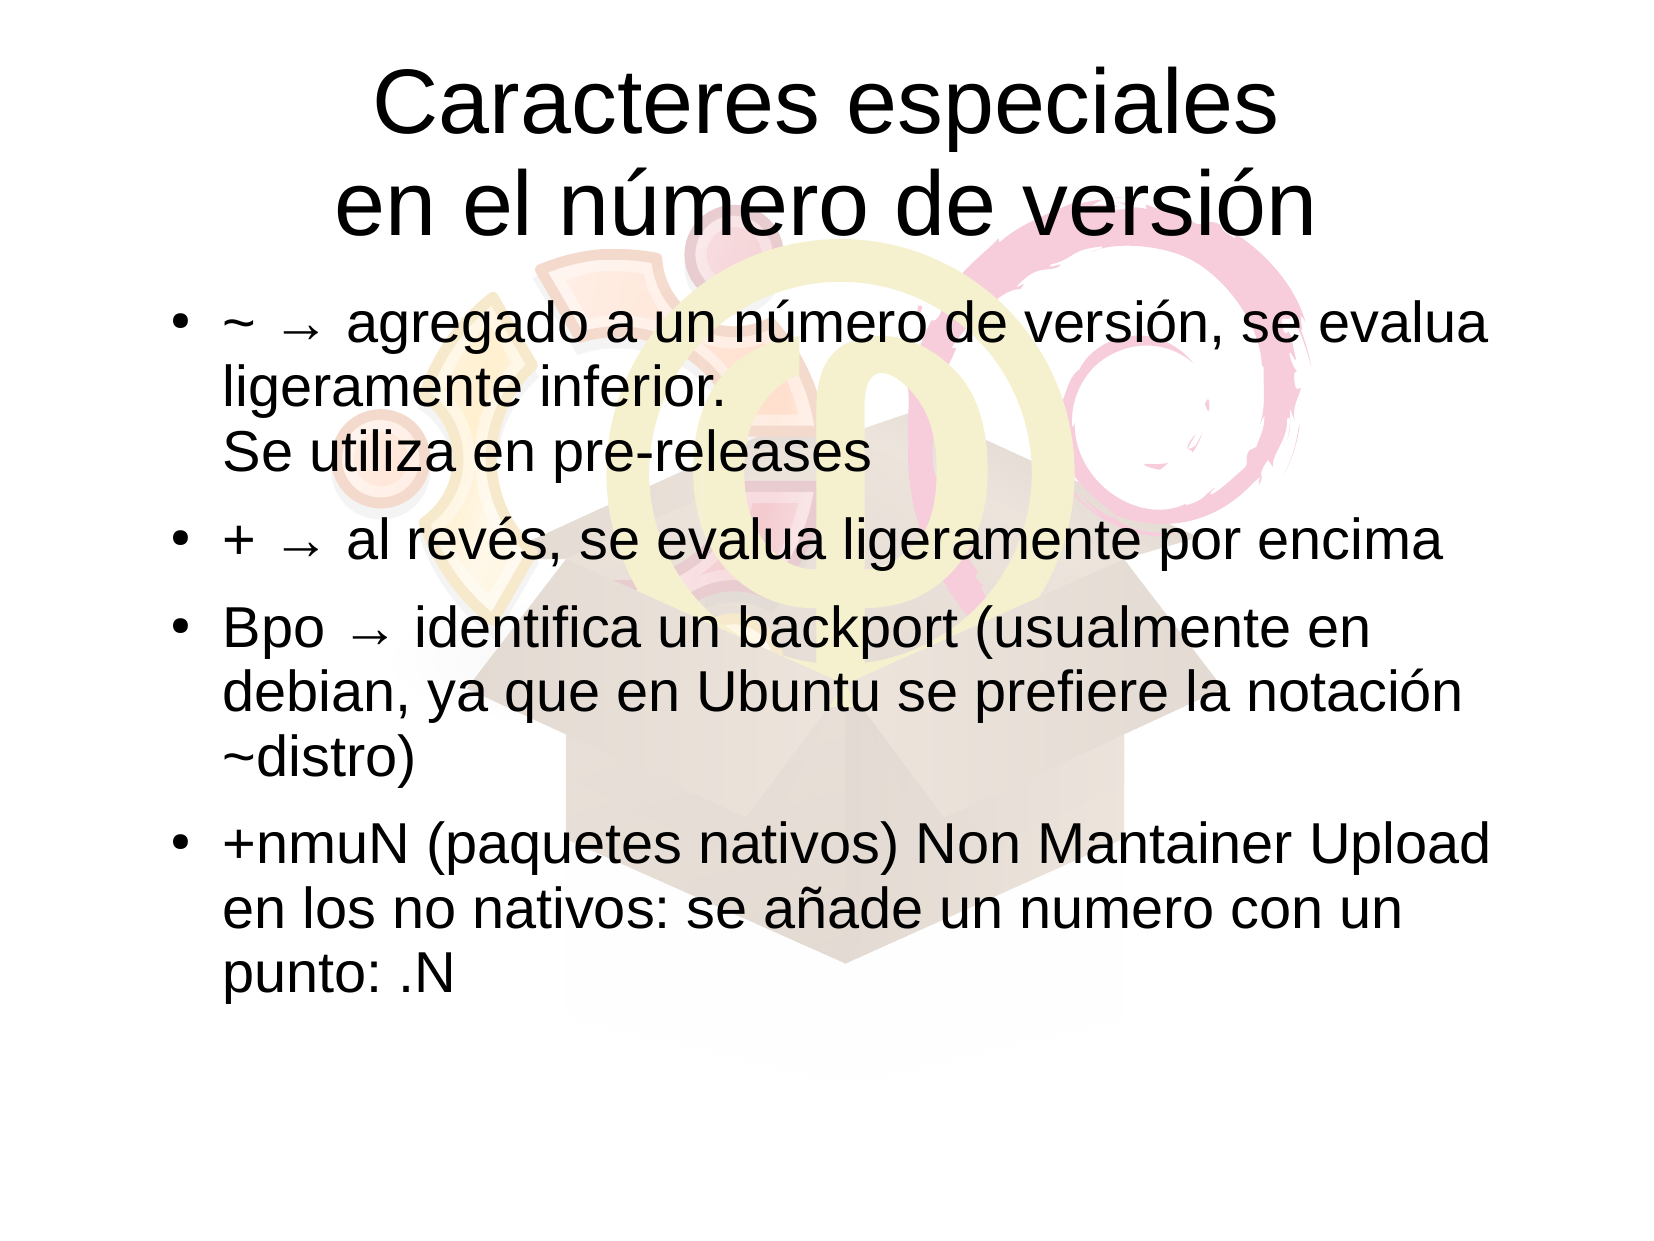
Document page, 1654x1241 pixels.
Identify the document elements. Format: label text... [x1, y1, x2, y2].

list ~ → agregado a un número de versión, se evalua ligeramente inferior. Se utiliza en pre-releases + → al revés, se evalua ligeramente por encima Bpo → identifica un backport (usualmente en debian, ya que en Ubuntu se prefiere la notación ~distro) +nmuN (paquetes nativos) Non Mantainer Upload en los no nativos: se añade un numero con un punto: .N [82, 290, 1571, 1010]
title Caracteres especiales en el número de versión [82, 49, 1571, 257]
